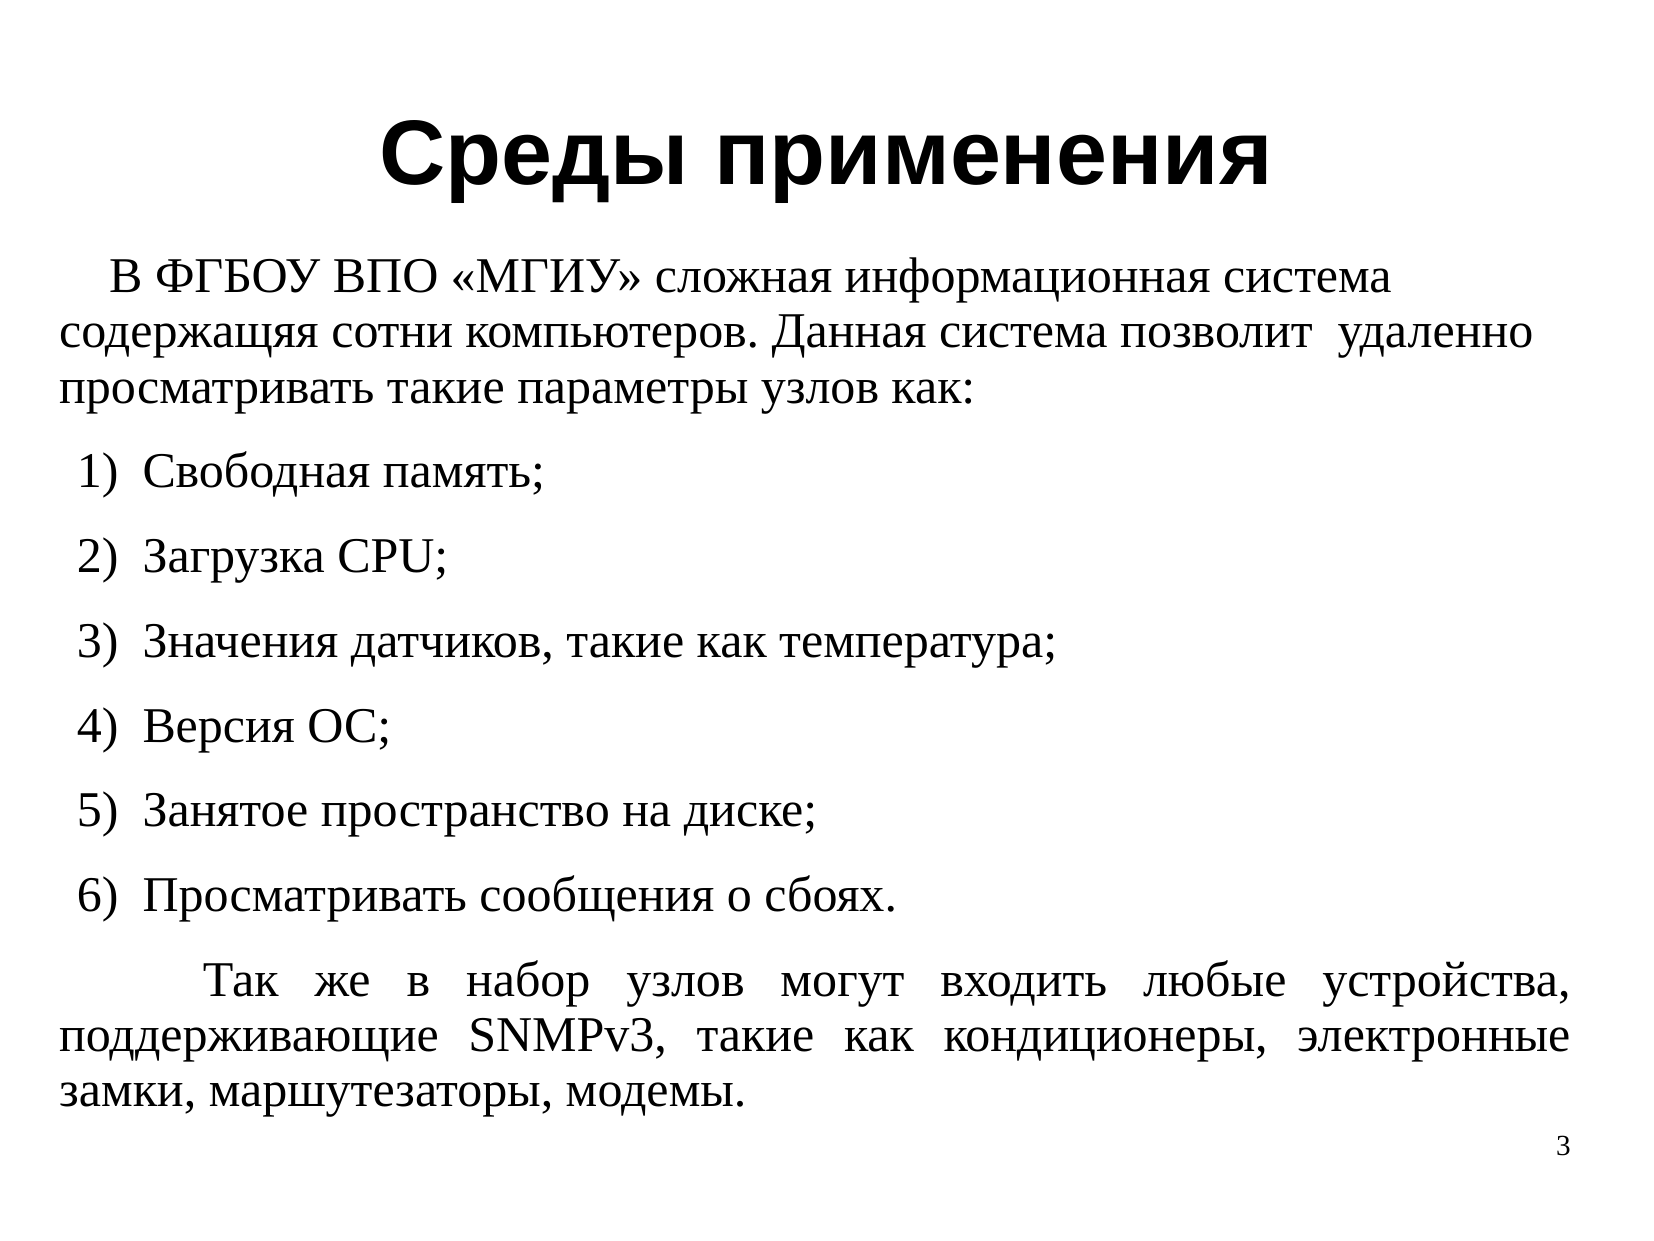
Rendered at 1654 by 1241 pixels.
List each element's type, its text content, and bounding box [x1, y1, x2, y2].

list В ФГБОУ ВПО «МГИУ» сложная информационная система содержащяя сотни компьютеров. Данная система позволит удаленно просматривать такие параметры узлов как: Свободная память; Загрузка CPU; Значения датчиков, такие как температура; Версия ОС; Занятое пространство на диске; Просматривать сообщения о сбоях. Так же в набор узлов могут входить любые устройства, поддерживающие SNMPv3, такие как кондиционеры, электронные замки, маршутезаторы, модемы. [59, 248, 1571, 1123]
title Среды применения [82, 49, 1571, 248]
